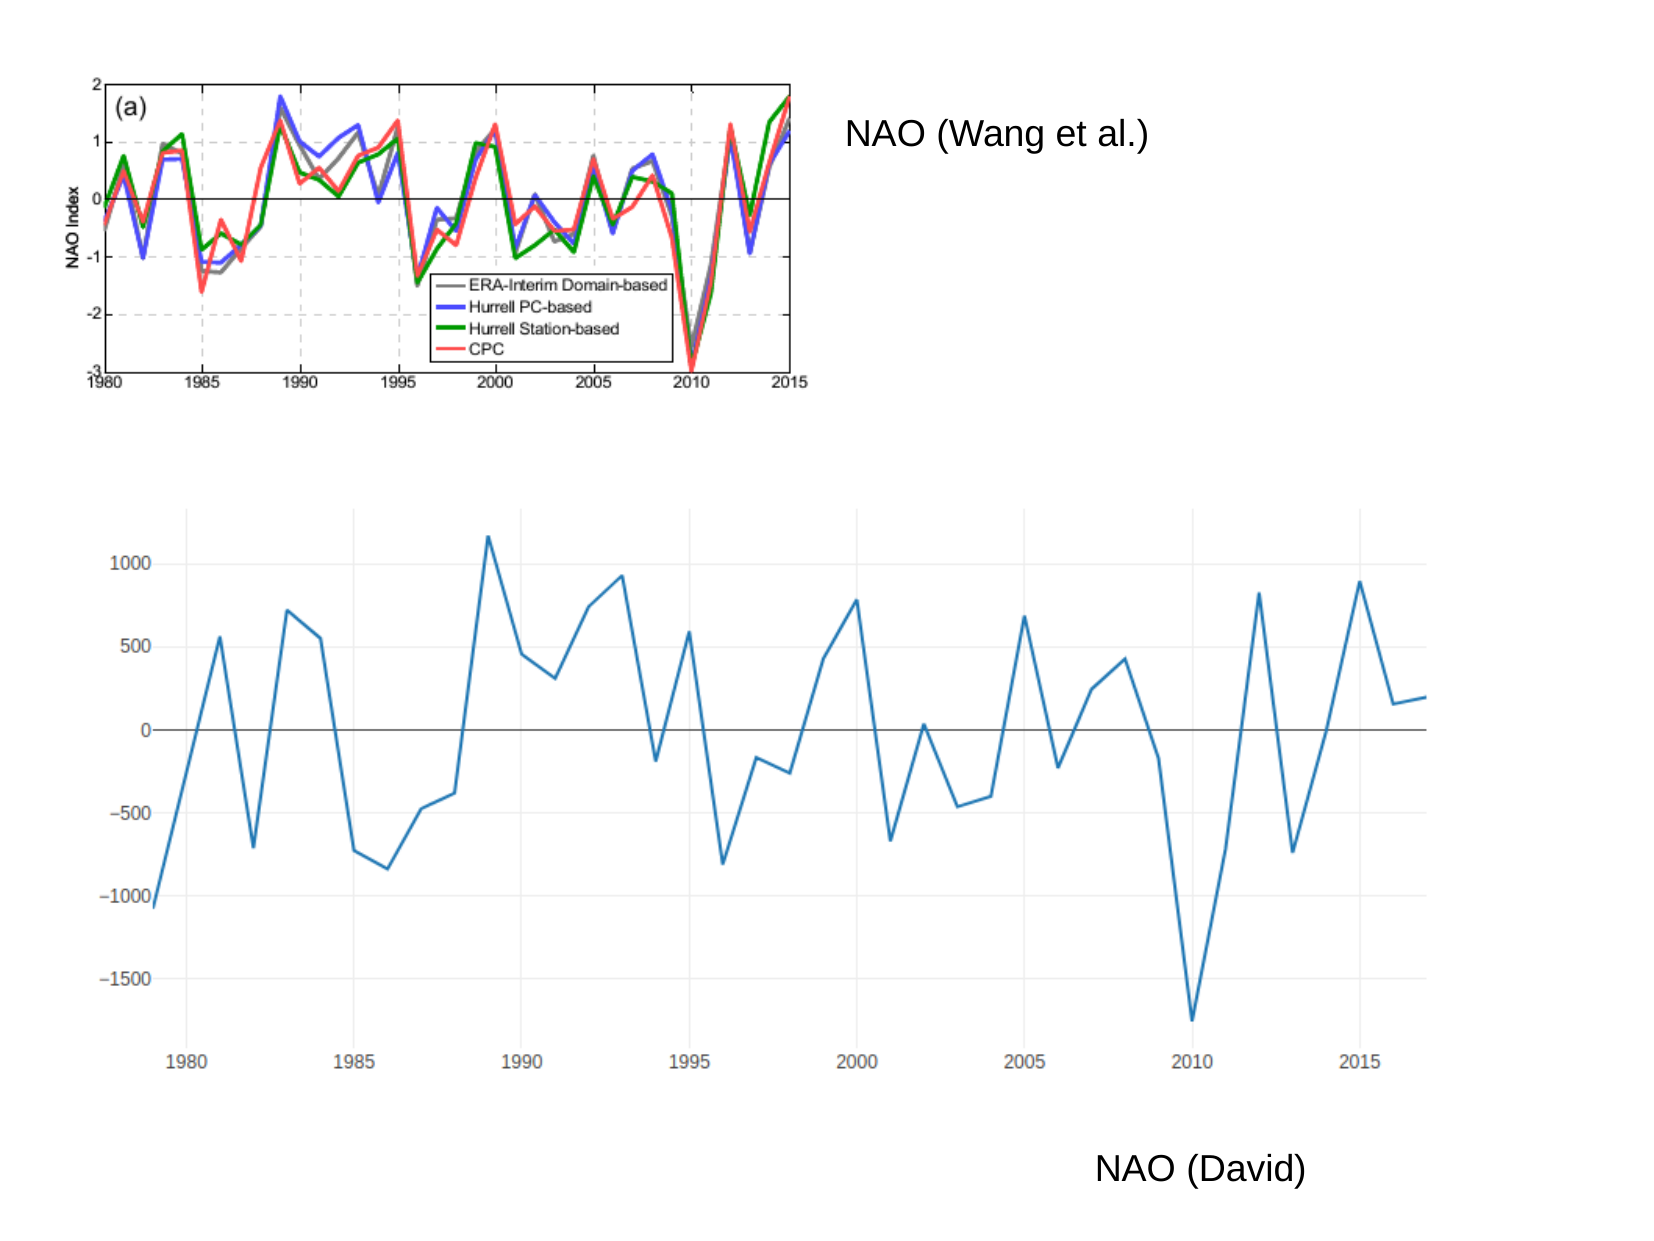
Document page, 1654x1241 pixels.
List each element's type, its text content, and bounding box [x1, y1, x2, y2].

picture [75, 495, 1508, 1126]
text_box NAO (Wang et al.) [829, 105, 1261, 162]
text_box NAO (David) [1080, 1140, 1511, 1197]
picture [30, 59, 830, 399]
